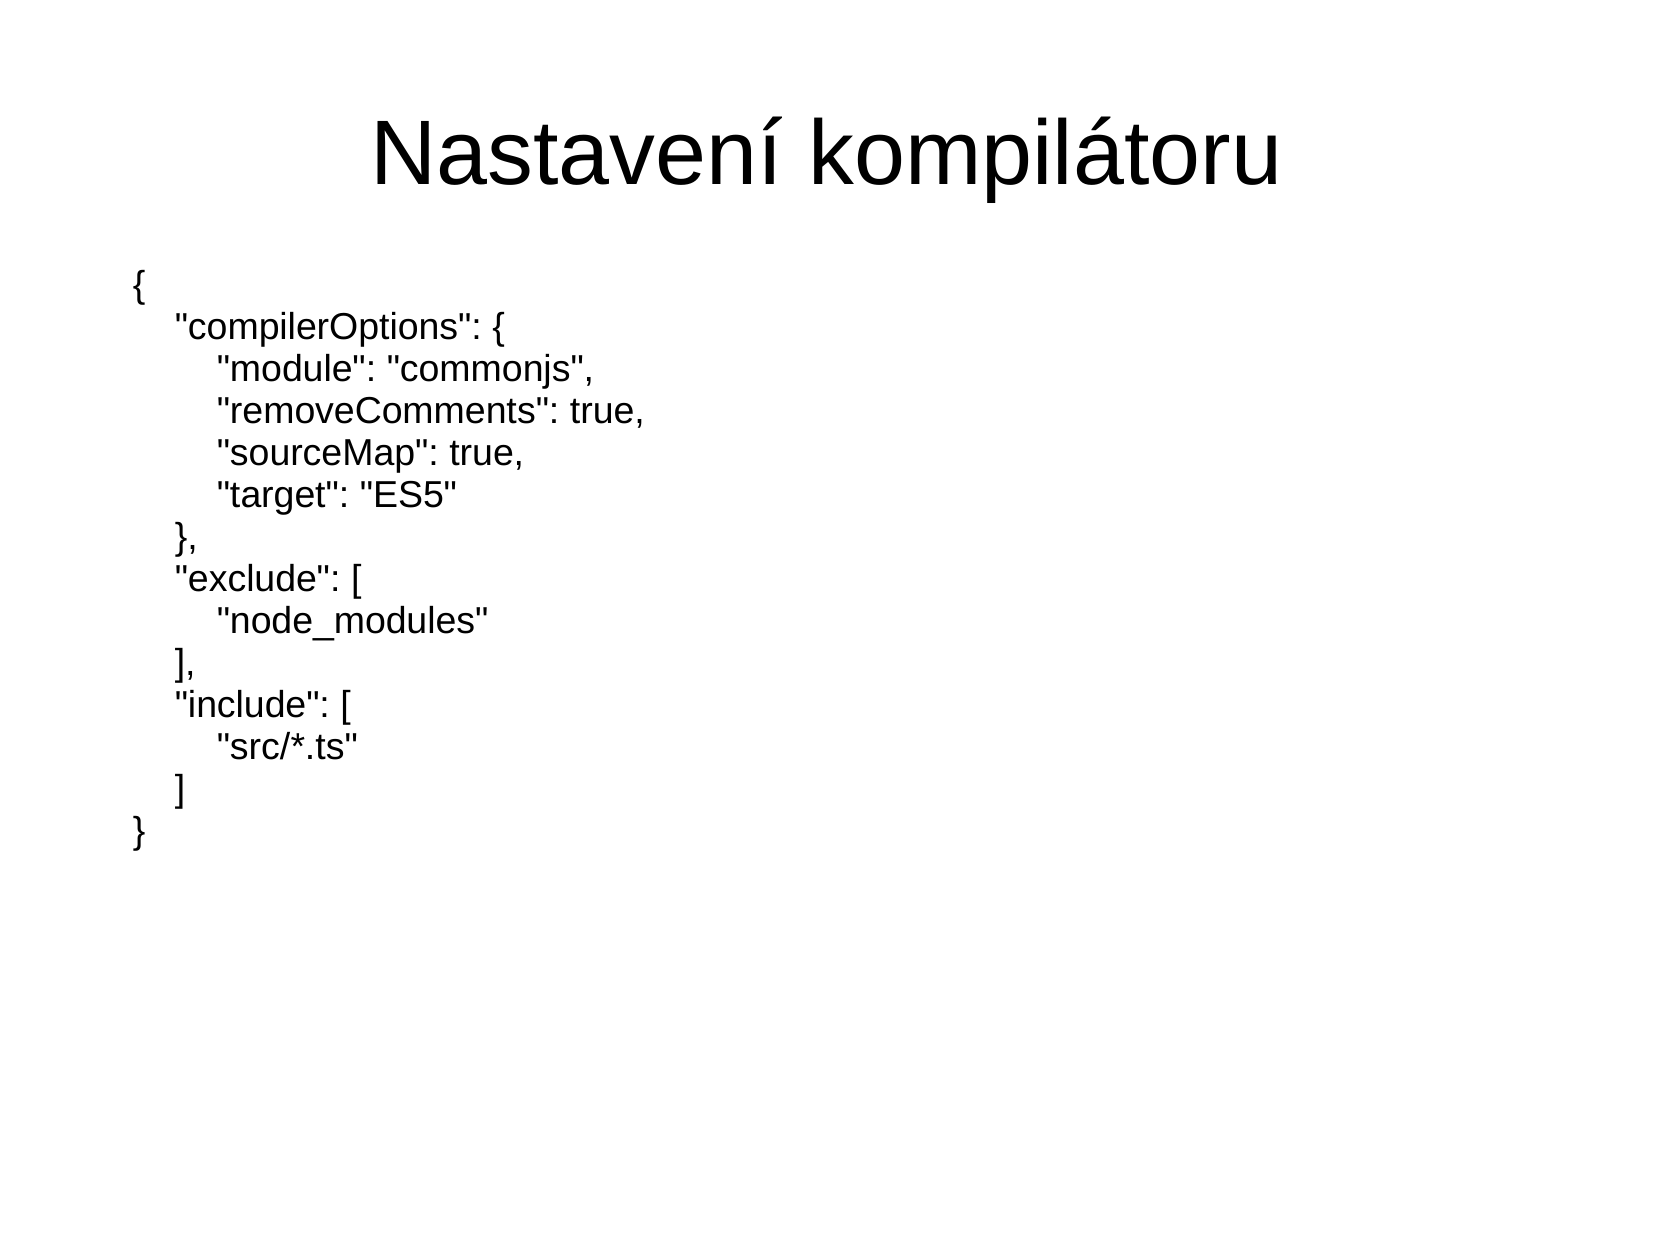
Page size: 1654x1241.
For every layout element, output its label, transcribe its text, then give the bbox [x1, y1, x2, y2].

text_box { "compilerOptions": { "module": "commonjs", "removeComments": true, "sourceMap": true, "target": "ES5" }, "exclude": [ "node_modules" ], "include": [ "src/*.ts" ] } [118, 256, 1560, 895]
title Nastavení kompilátoru [82, 49, 1571, 257]
